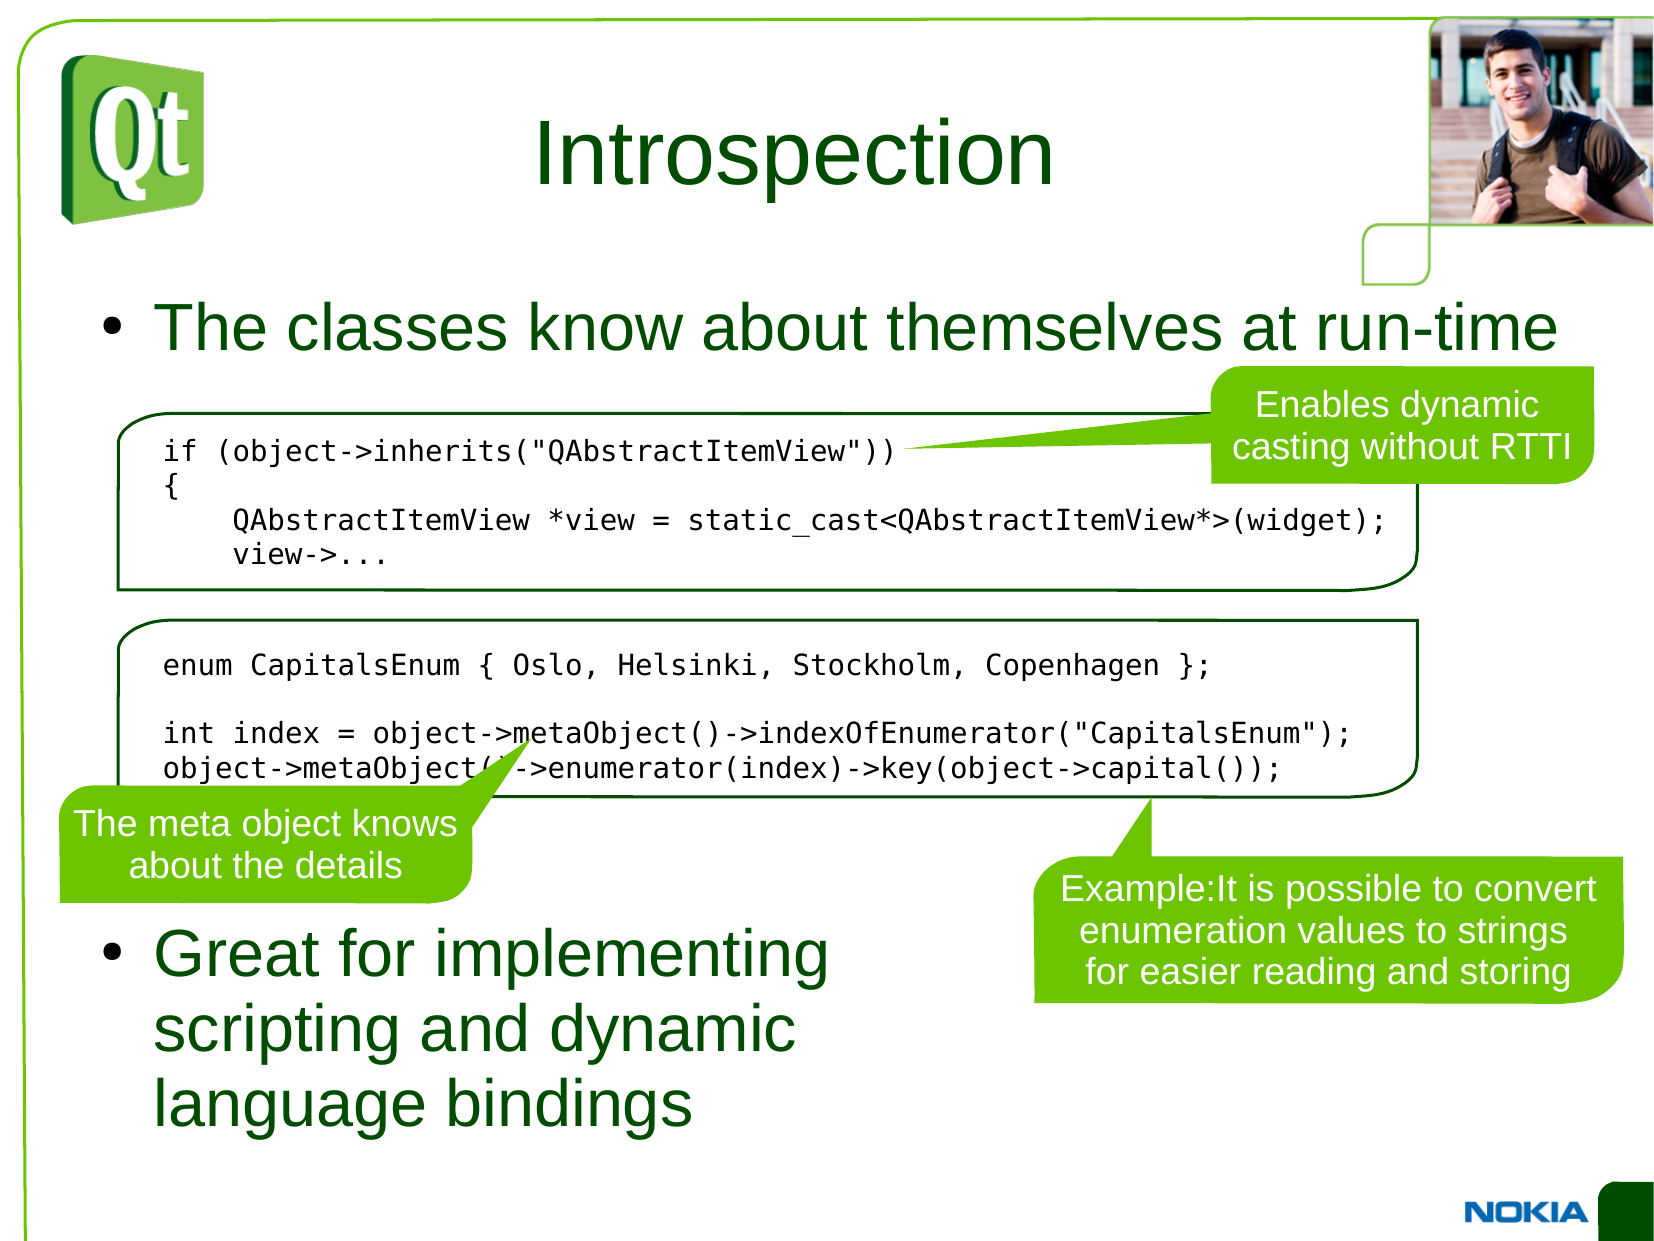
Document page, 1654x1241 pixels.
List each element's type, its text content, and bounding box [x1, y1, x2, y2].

picture [1338, 5, 1654, 306]
text_box Enables dynamic casting without RTTI [1210, 366, 1595, 485]
text_box Example:It is possible to convert enumeration values to strings for easier reading and storing [1033, 856, 1625, 1004]
text_box [1112, 797, 1152, 856]
picture [1465, 1201, 1589, 1223]
title Introspection [257, 49, 1333, 257]
text_box if (object->inherits("QAbstractItemView")) { QAbstractItemView *view = static_cast<QAbstractItemView*>(widget); view->... enum CapitalsEnum { Oslo, Helsinki, Stockholm, Copenhagen }; int index = object->metaObject()->indexOfEnumerator("CapitalsEnum"); object->metaObject()->enumerator(index)->key(object->capital()); [147, 426, 1407, 792]
list The classes know about themselves at run-time Great for implementing scripting and dynamic language bindings [82, 290, 1571, 786]
list The classes know about themselves at run-time Great for implementing scripting and dynamic language bindings [82, 482, 1571, 1139]
text_box [461, 738, 532, 826]
picture [61, 55, 204, 225]
text_box The meta object knows about the details [59, 785, 473, 904]
text_box [903, 413, 1211, 449]
